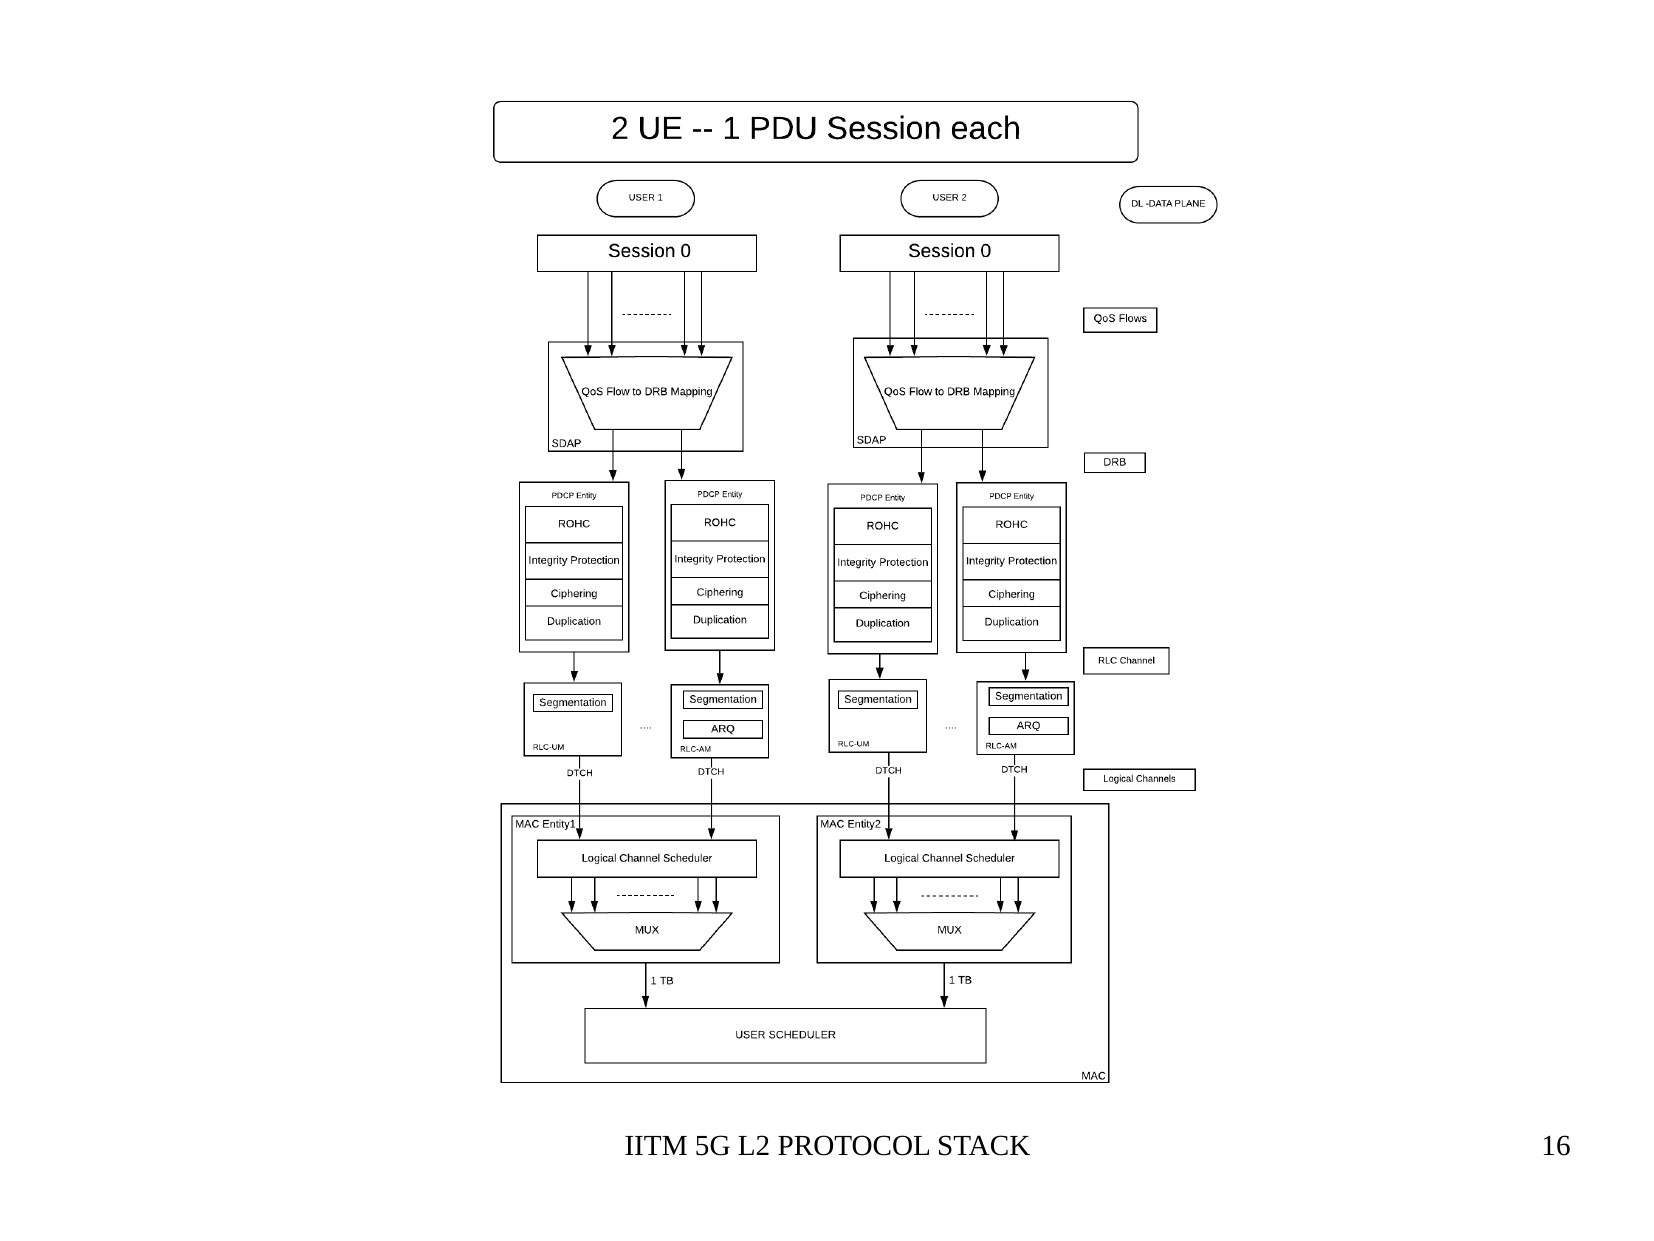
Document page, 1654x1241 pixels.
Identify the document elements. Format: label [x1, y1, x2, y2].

picture [451, 77, 1241, 1107]
